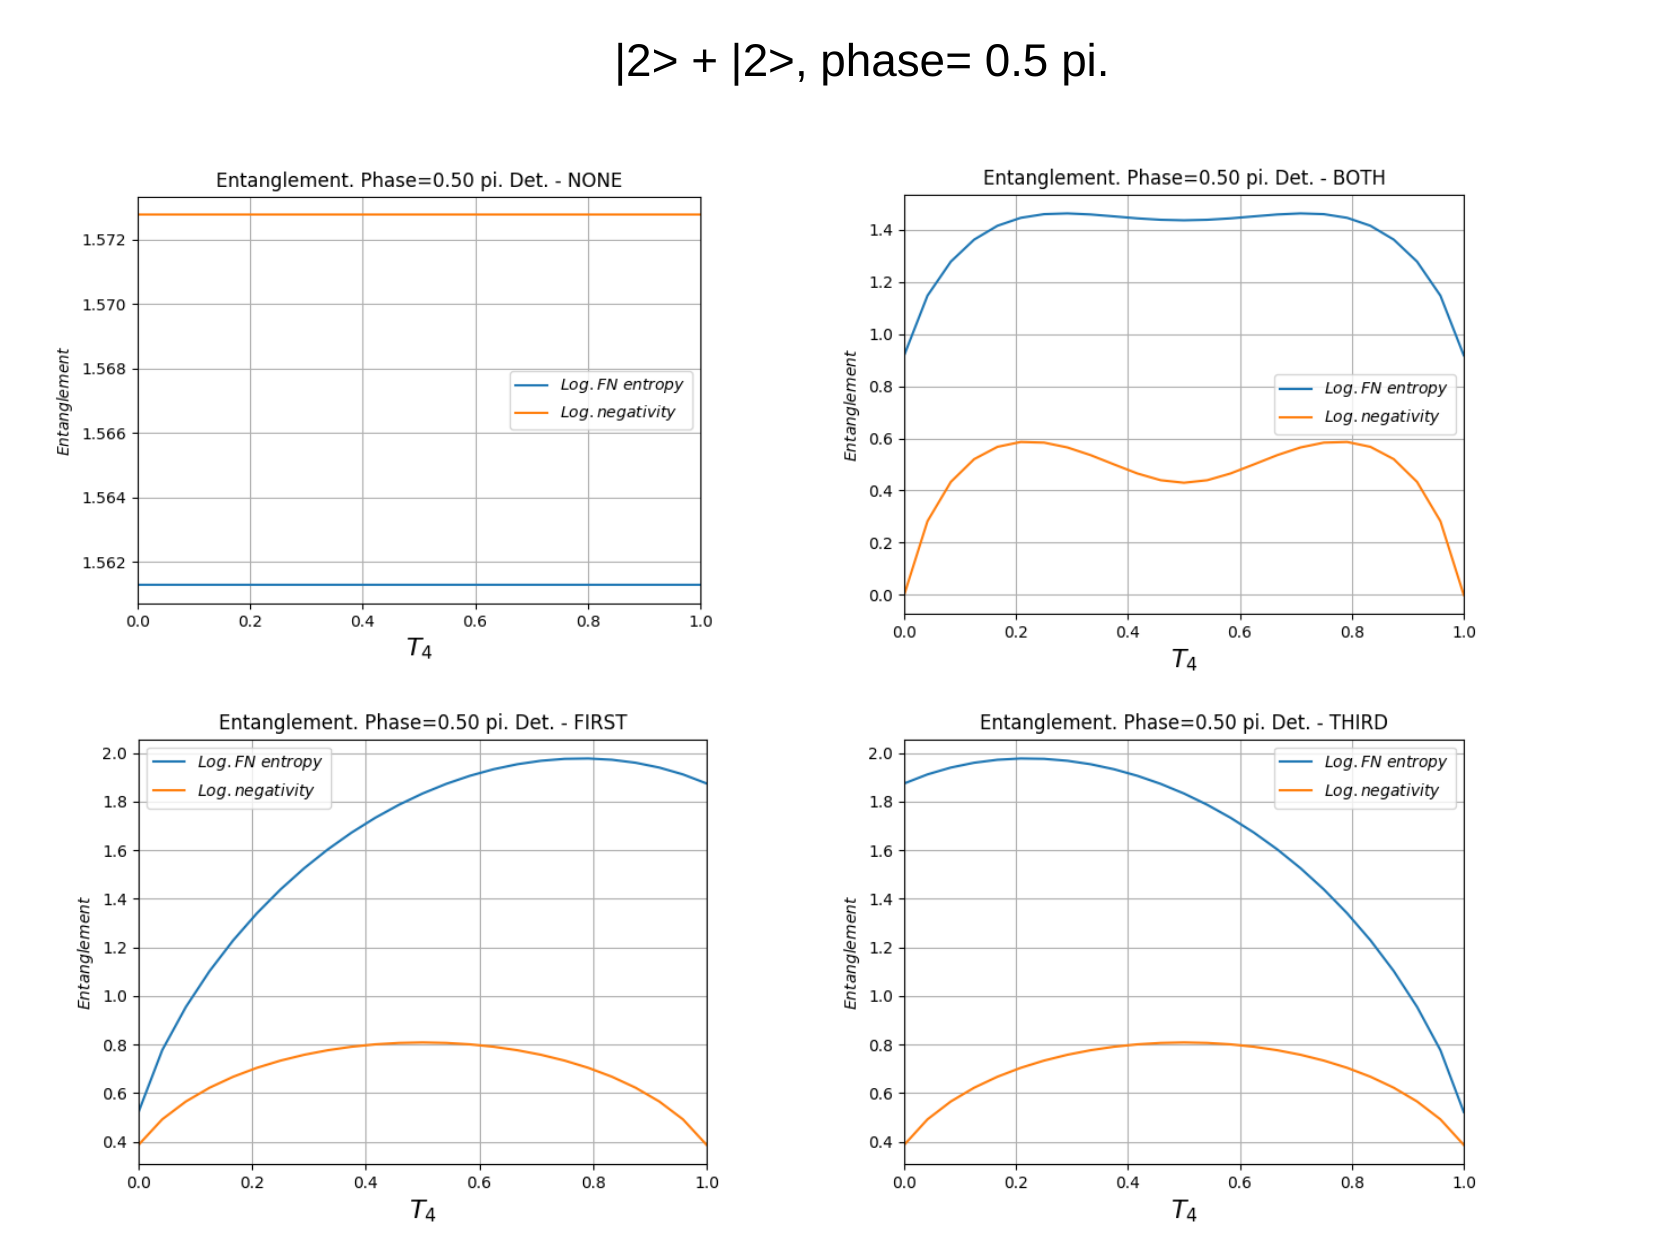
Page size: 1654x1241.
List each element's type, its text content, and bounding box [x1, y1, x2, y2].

picture [814, 129, 1536, 1225]
title |2> + |2>, phase= 0.5 pi. [578, 14, 1146, 107]
picture [47, 673, 780, 1225]
picture [47, 133, 773, 662]
